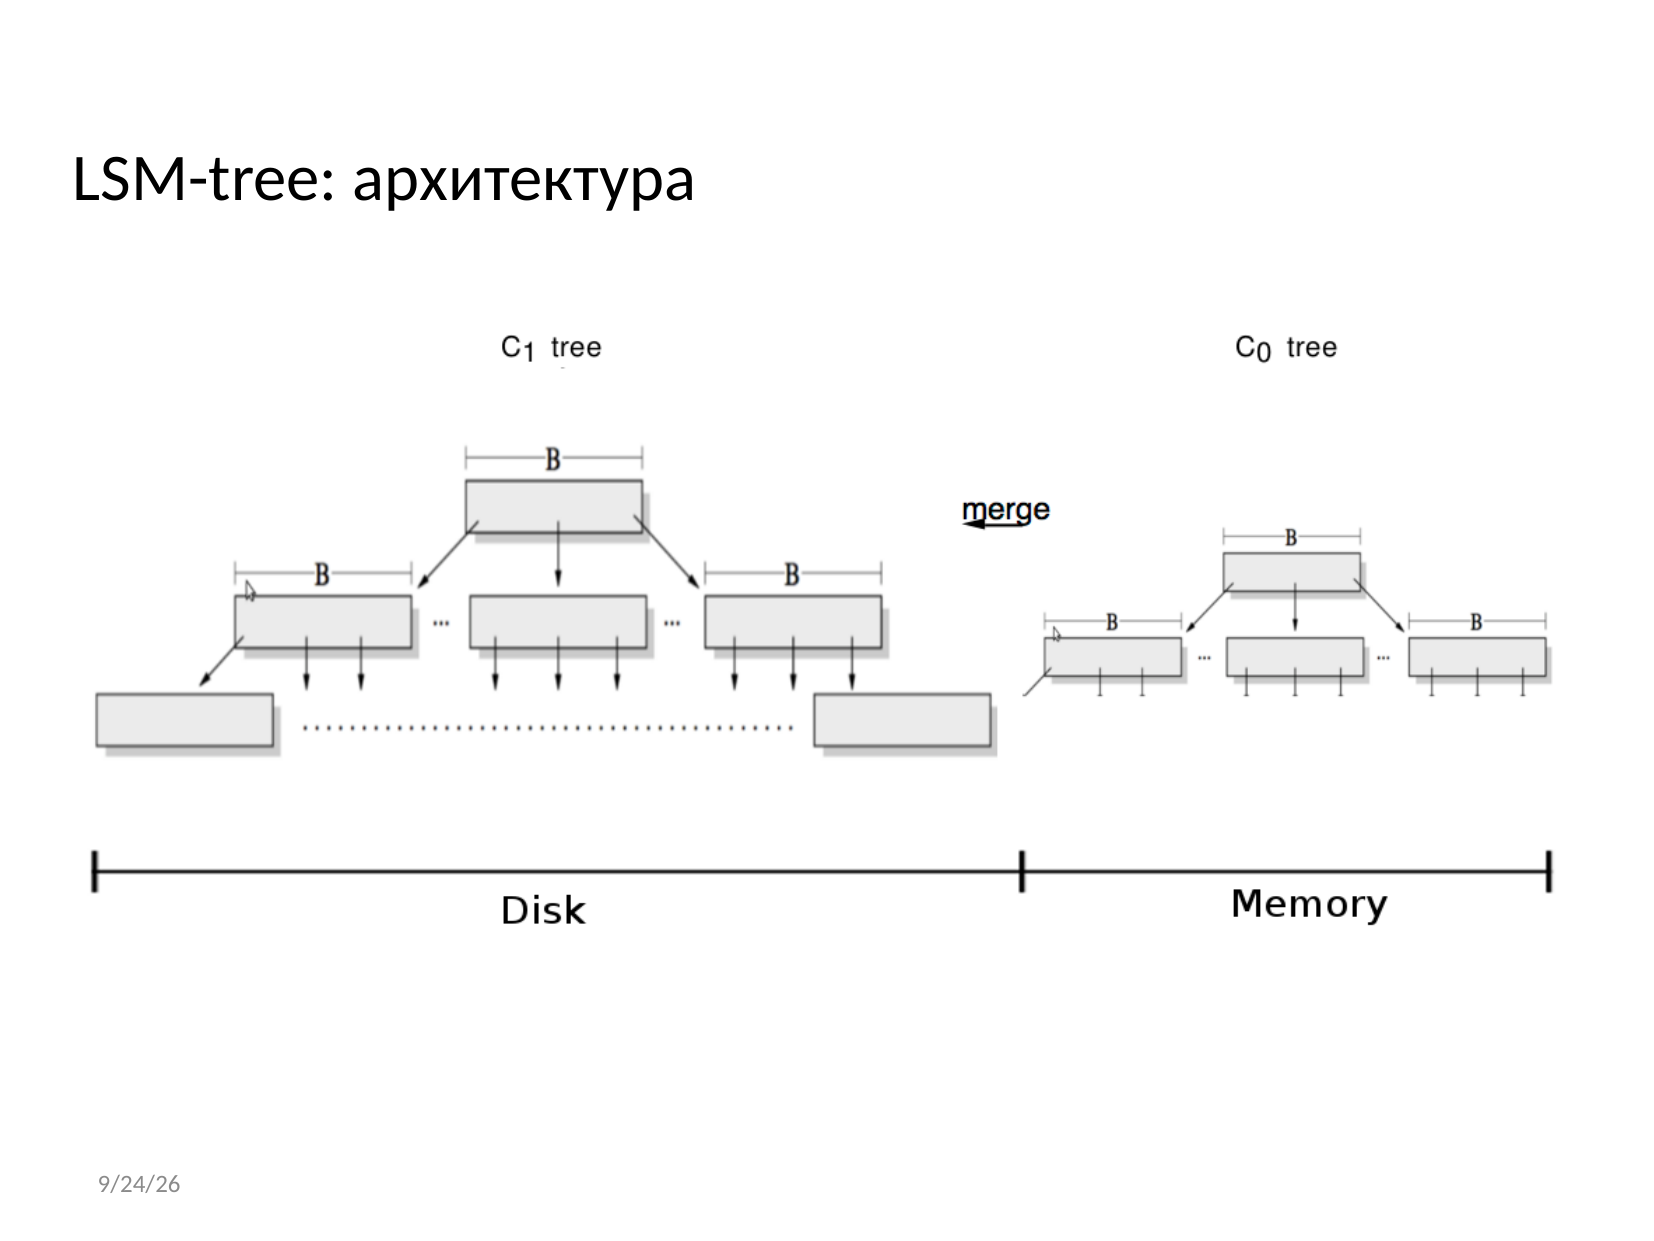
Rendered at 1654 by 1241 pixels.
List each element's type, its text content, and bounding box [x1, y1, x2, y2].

title LSM-tree: архитектура [72, 106, 1561, 262]
picture [66, 318, 1585, 943]
